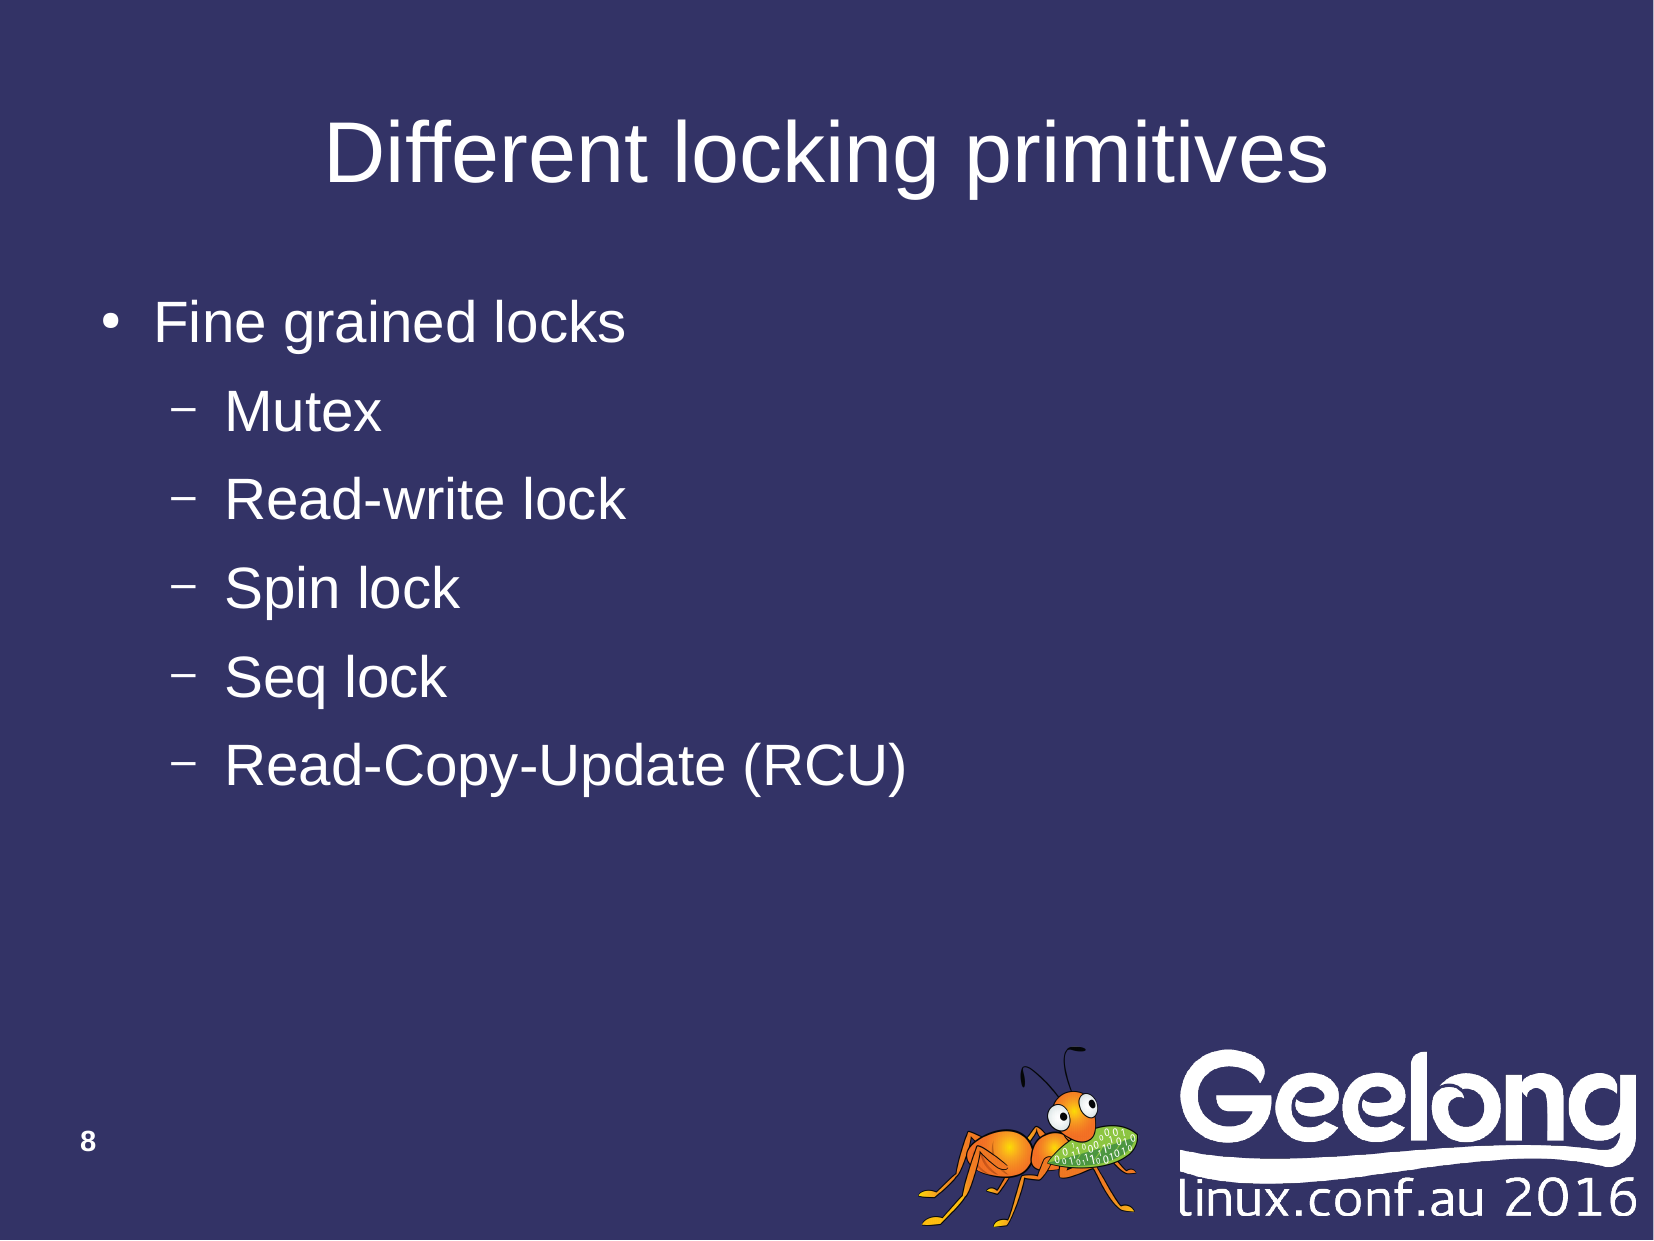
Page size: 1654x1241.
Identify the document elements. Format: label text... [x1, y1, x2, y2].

list Fine grained locks Mutex Read-write lock Spin lock Seq lock Read-Copy-Update (RCU) [82, 290, 1571, 1010]
title Different locking primitives [82, 49, 1571, 257]
picture [1180, 1049, 1636, 1216]
picture [915, 1044, 1141, 1231]
